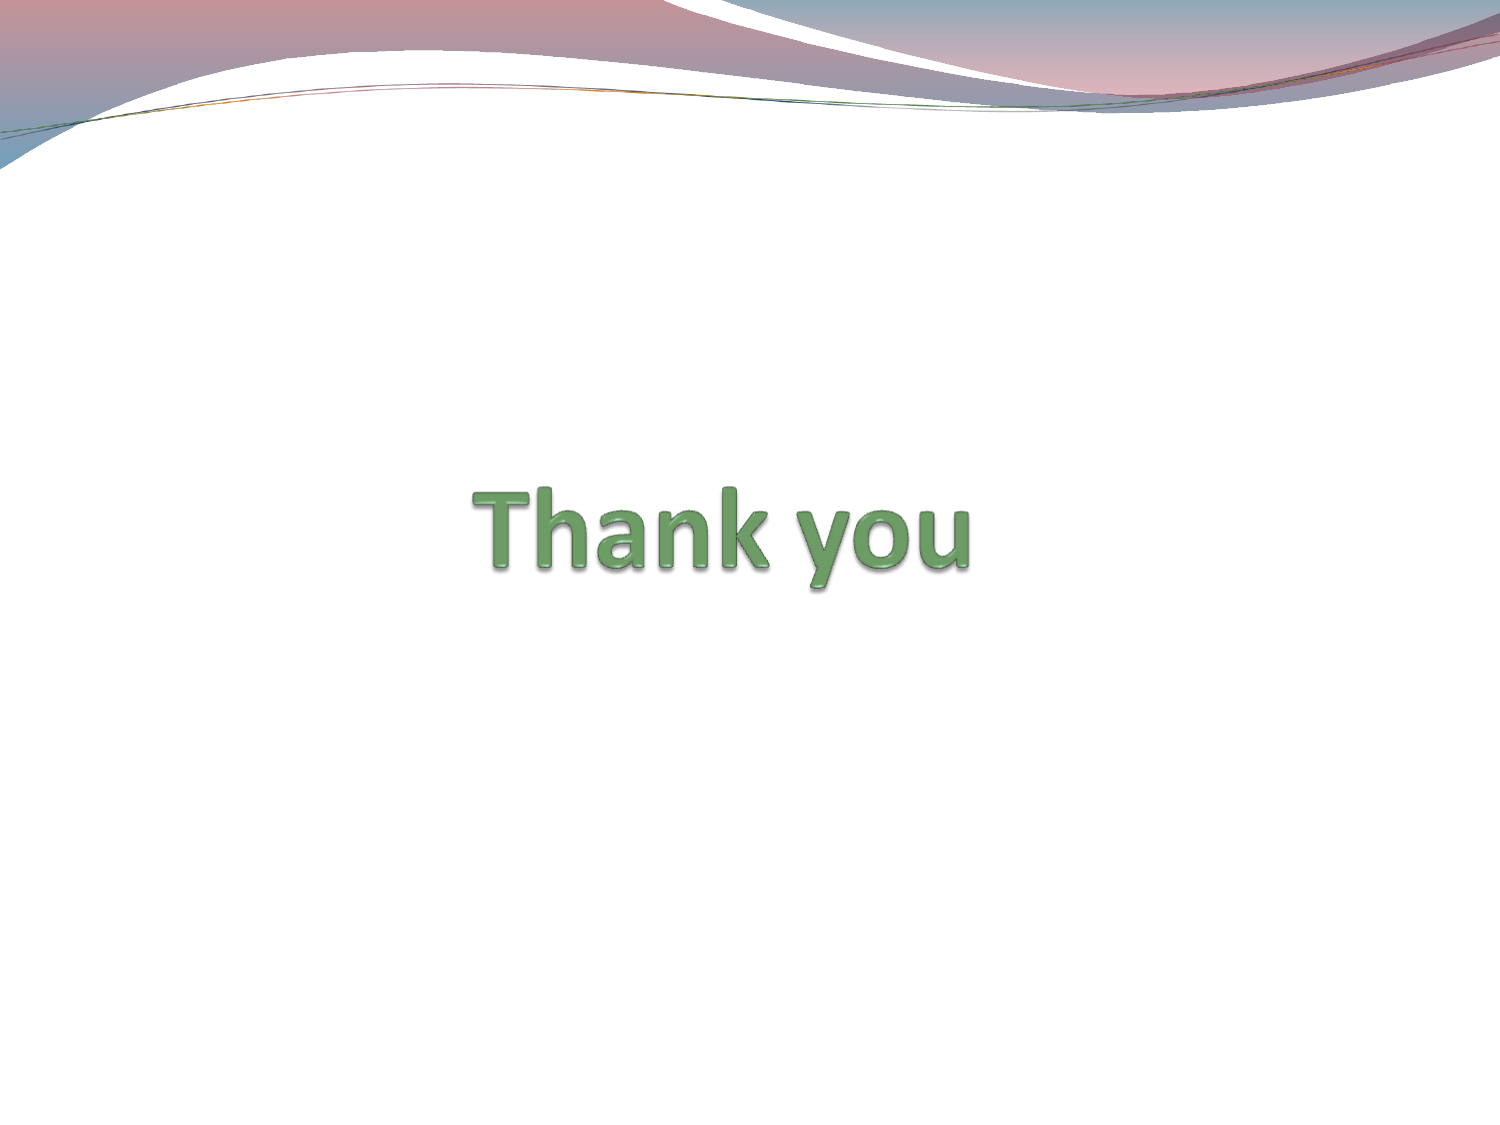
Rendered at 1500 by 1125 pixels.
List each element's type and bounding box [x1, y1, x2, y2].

picture [0, 33, 1500, 140]
picture [86, 373, 1365, 610]
